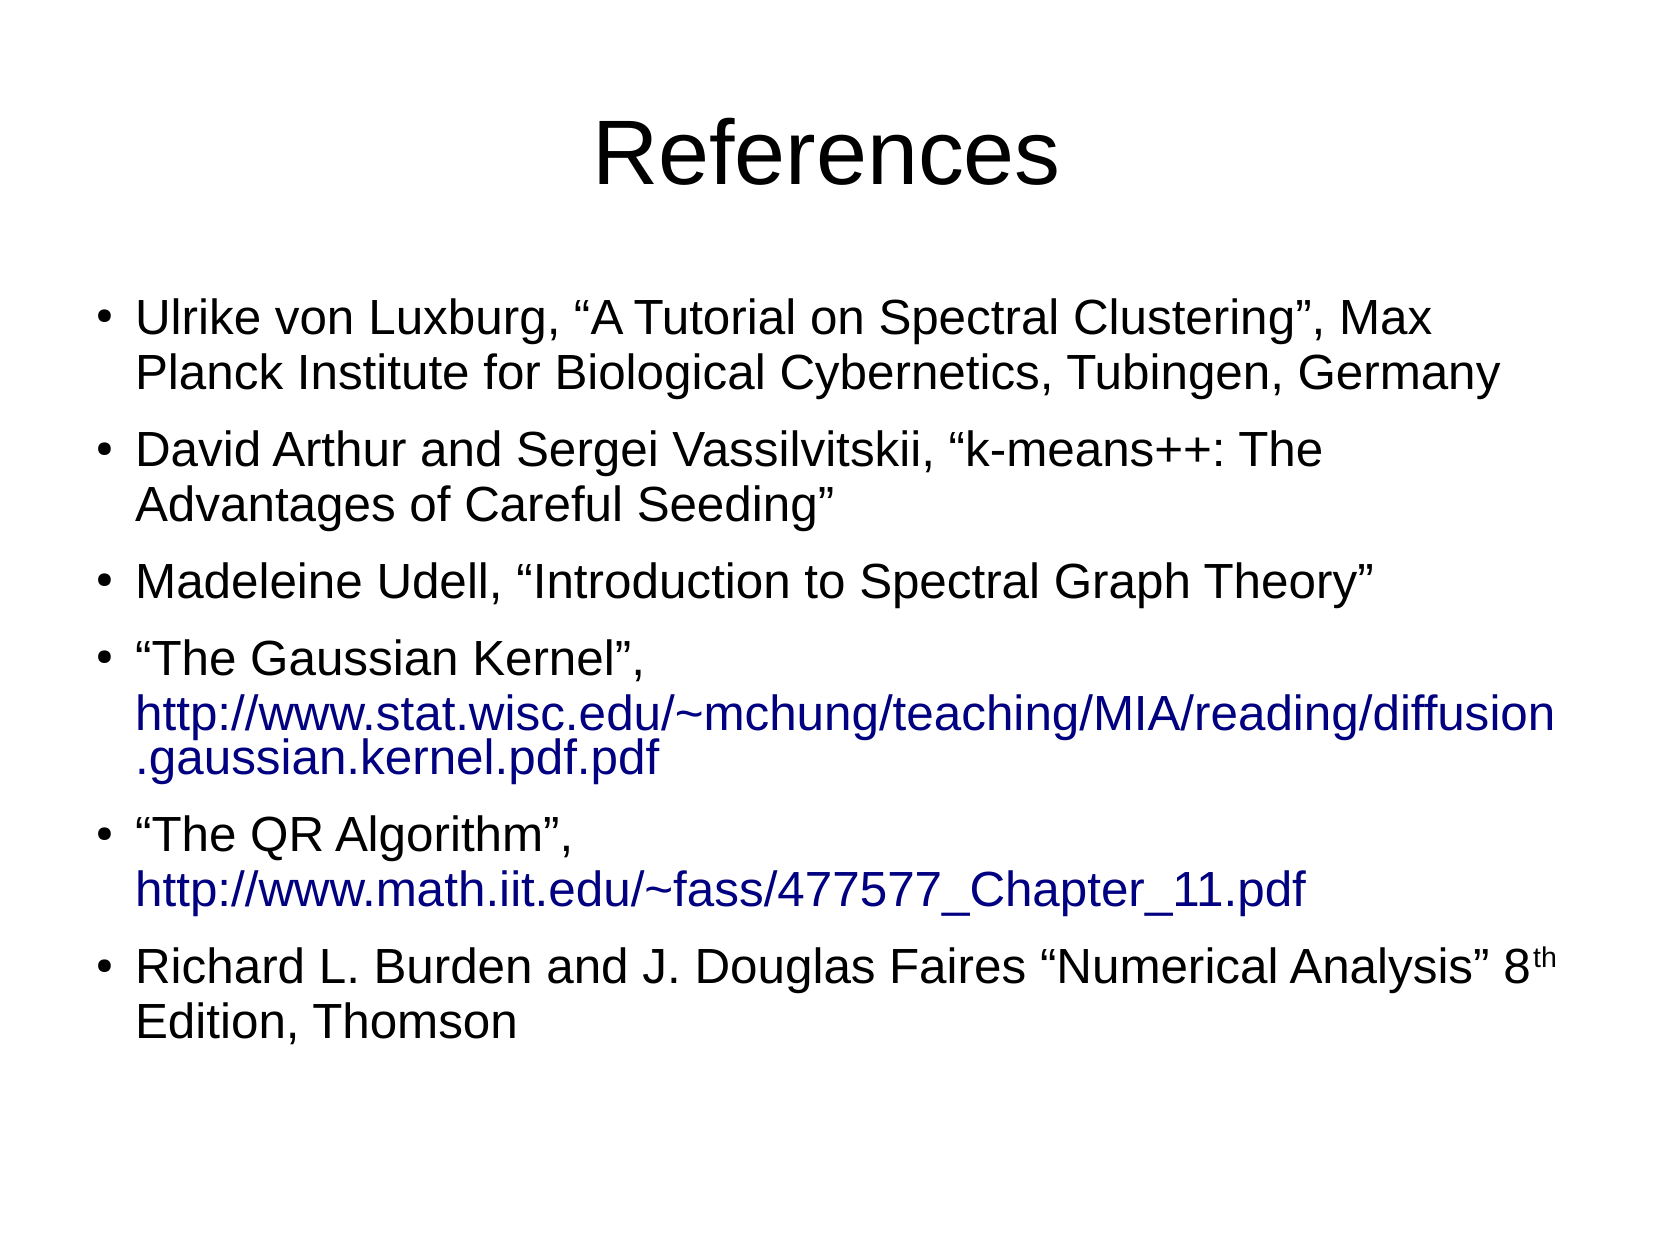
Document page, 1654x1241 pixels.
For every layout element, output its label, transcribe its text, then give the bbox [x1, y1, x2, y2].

list Ulrike von Luxburg, “A Tutorial on Spectral Clustering”, Max Planck Institute for Biological Cybernetics, Tubingen, Germany David Arthur and Sergei Vassilvitskii, “k-means++: The Advantages of Careful Seeding” Madeleine Udell, “Introduction to Spectral Graph Theory” “The Gaussian Kernel”, http://www.stat.wisc.edu/~mchung/teaching/MIA/reading/diffusion.gaussian.kernel.pdf.pdf “The QR Algorithm”, http://www.math.iit.edu/~fass/477577_Chapter_11.pdf Richard L. Burden and J. Douglas Faires “Numerical Analysis” 8th Edition, Thomson [82, 290, 1571, 1010]
title References [82, 49, 1571, 257]
